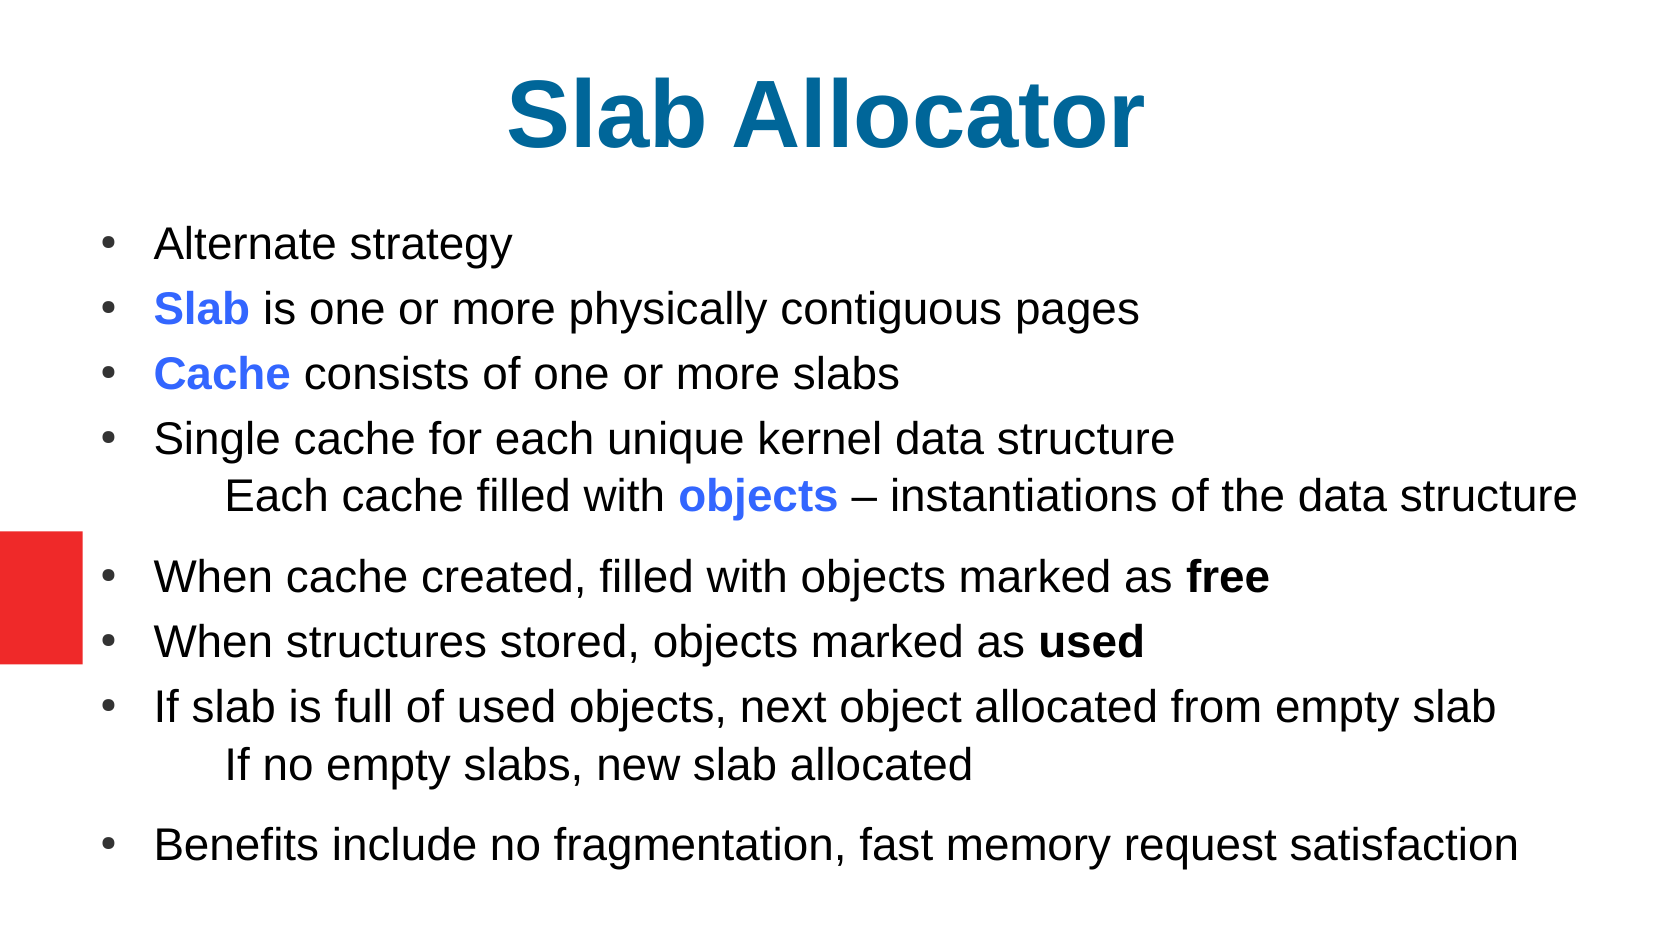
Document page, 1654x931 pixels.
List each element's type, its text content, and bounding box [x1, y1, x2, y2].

title Slab Allocator [82, 37, 1571, 193]
list Alternate strategy Slab is one or more physically contiguous pages Cache consists of one or more slabs Single cache for each unique kernel data structure Each cache filled with objects – instantiations of the data structure When cache created, filled with objects marked as free When structures stored, objects marked as used If slab is full of used objects, next object allocated from empty slab If no empty slabs, new slab allocated Benefits include no fragmentation, fast memory request satisfaction [82, 217, 1595, 910]
